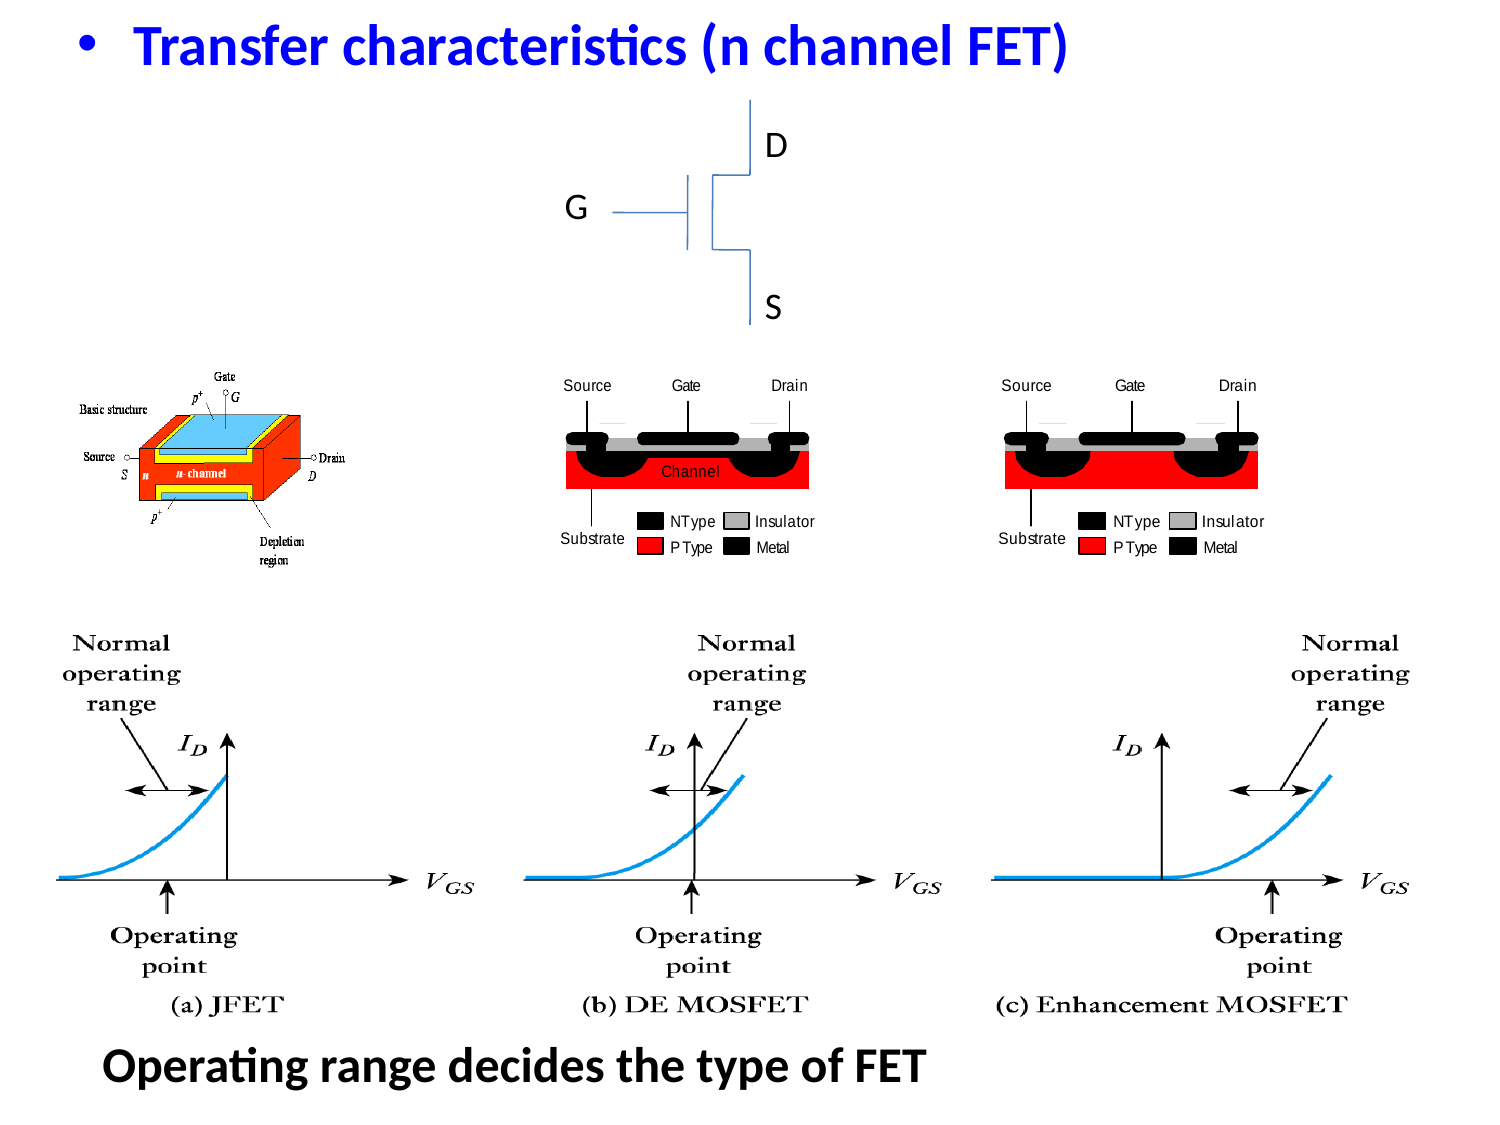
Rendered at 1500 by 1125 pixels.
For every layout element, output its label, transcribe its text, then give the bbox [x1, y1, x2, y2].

chart [549, 373, 825, 565]
text_box D [749, 112, 813, 173]
text_box Operating range decides the type of FET [87, 1024, 1441, 1100]
text_box S [749, 274, 813, 335]
picture [37, 624, 1414, 1025]
list Transfer characteristics (n channel FET) [62, 0, 1500, 113]
text_box G [549, 174, 613, 235]
chart [987, 373, 1275, 565]
picture [75, 362, 350, 575]
